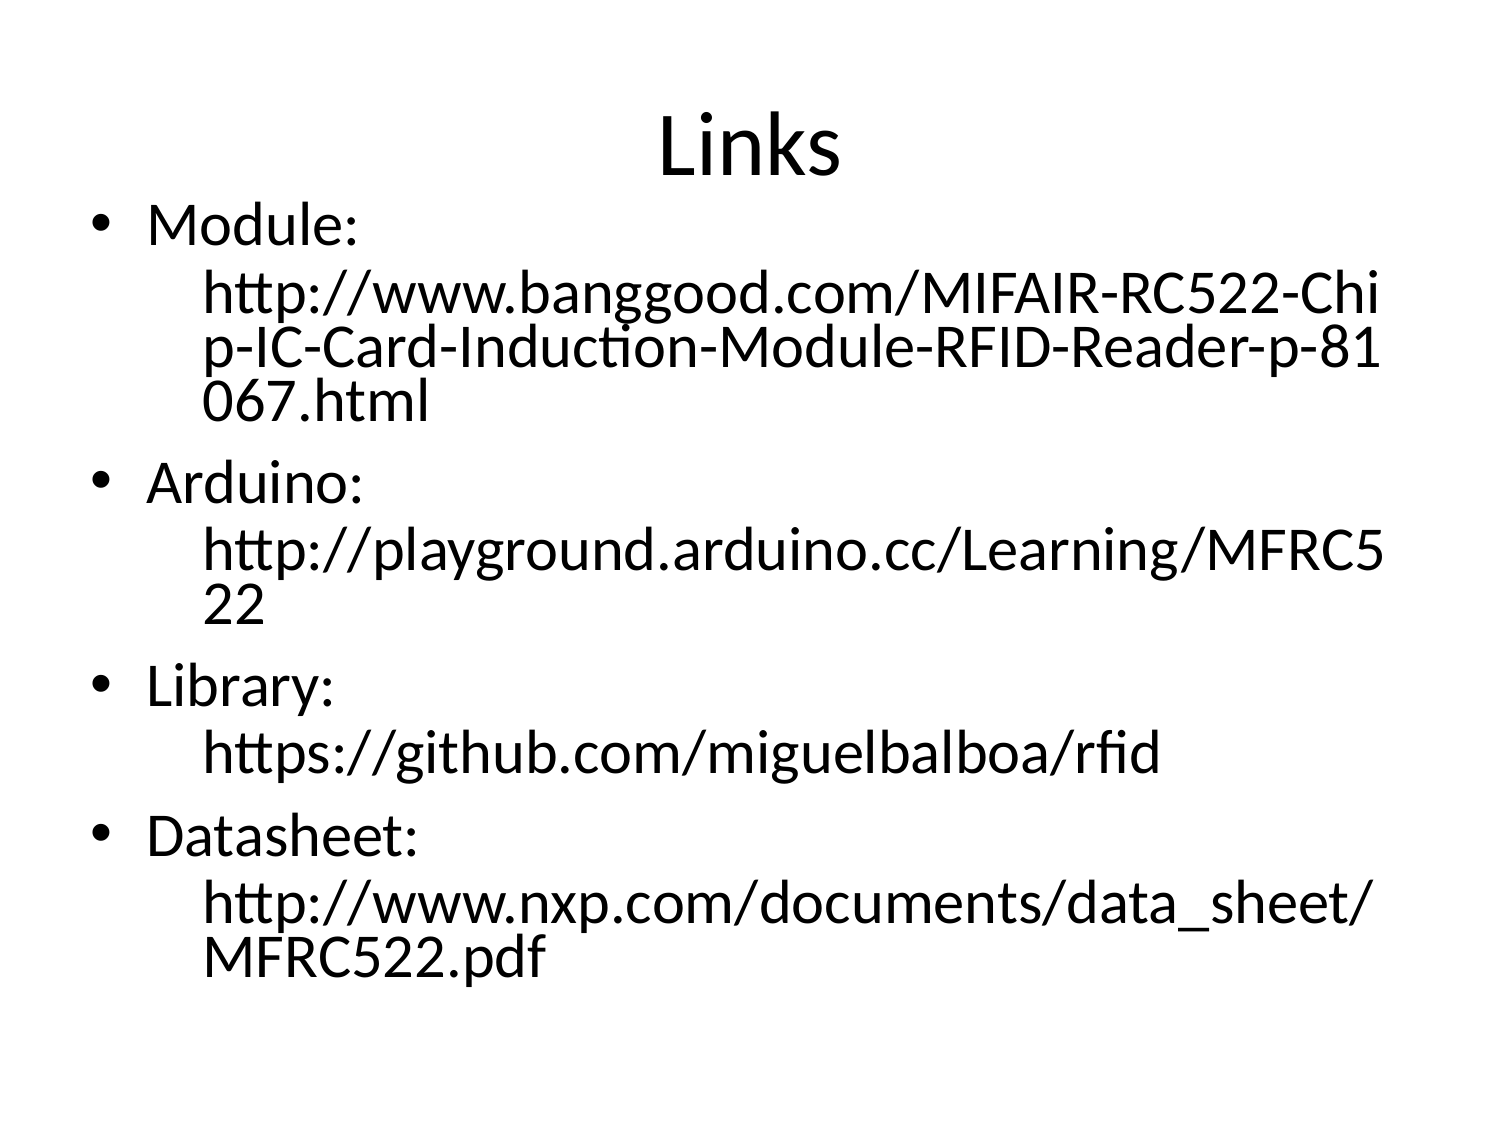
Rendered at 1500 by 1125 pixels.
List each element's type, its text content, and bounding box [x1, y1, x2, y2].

list Module: http://www.banggood.com/MIFAIR-RC522-Chip-IC-Card-Induction-Module-RFID-Reader-p-81067.html Arduino: http://playground.arduino.cc/Learning/MFRC522 Library: https://github.com/miguelbalboa/rfid Datasheet: http://www.nxp.com/documents/data_sheet/MFRC522.pdf [75, 184, 1426, 1059]
title Links [75, 45, 1426, 184]
